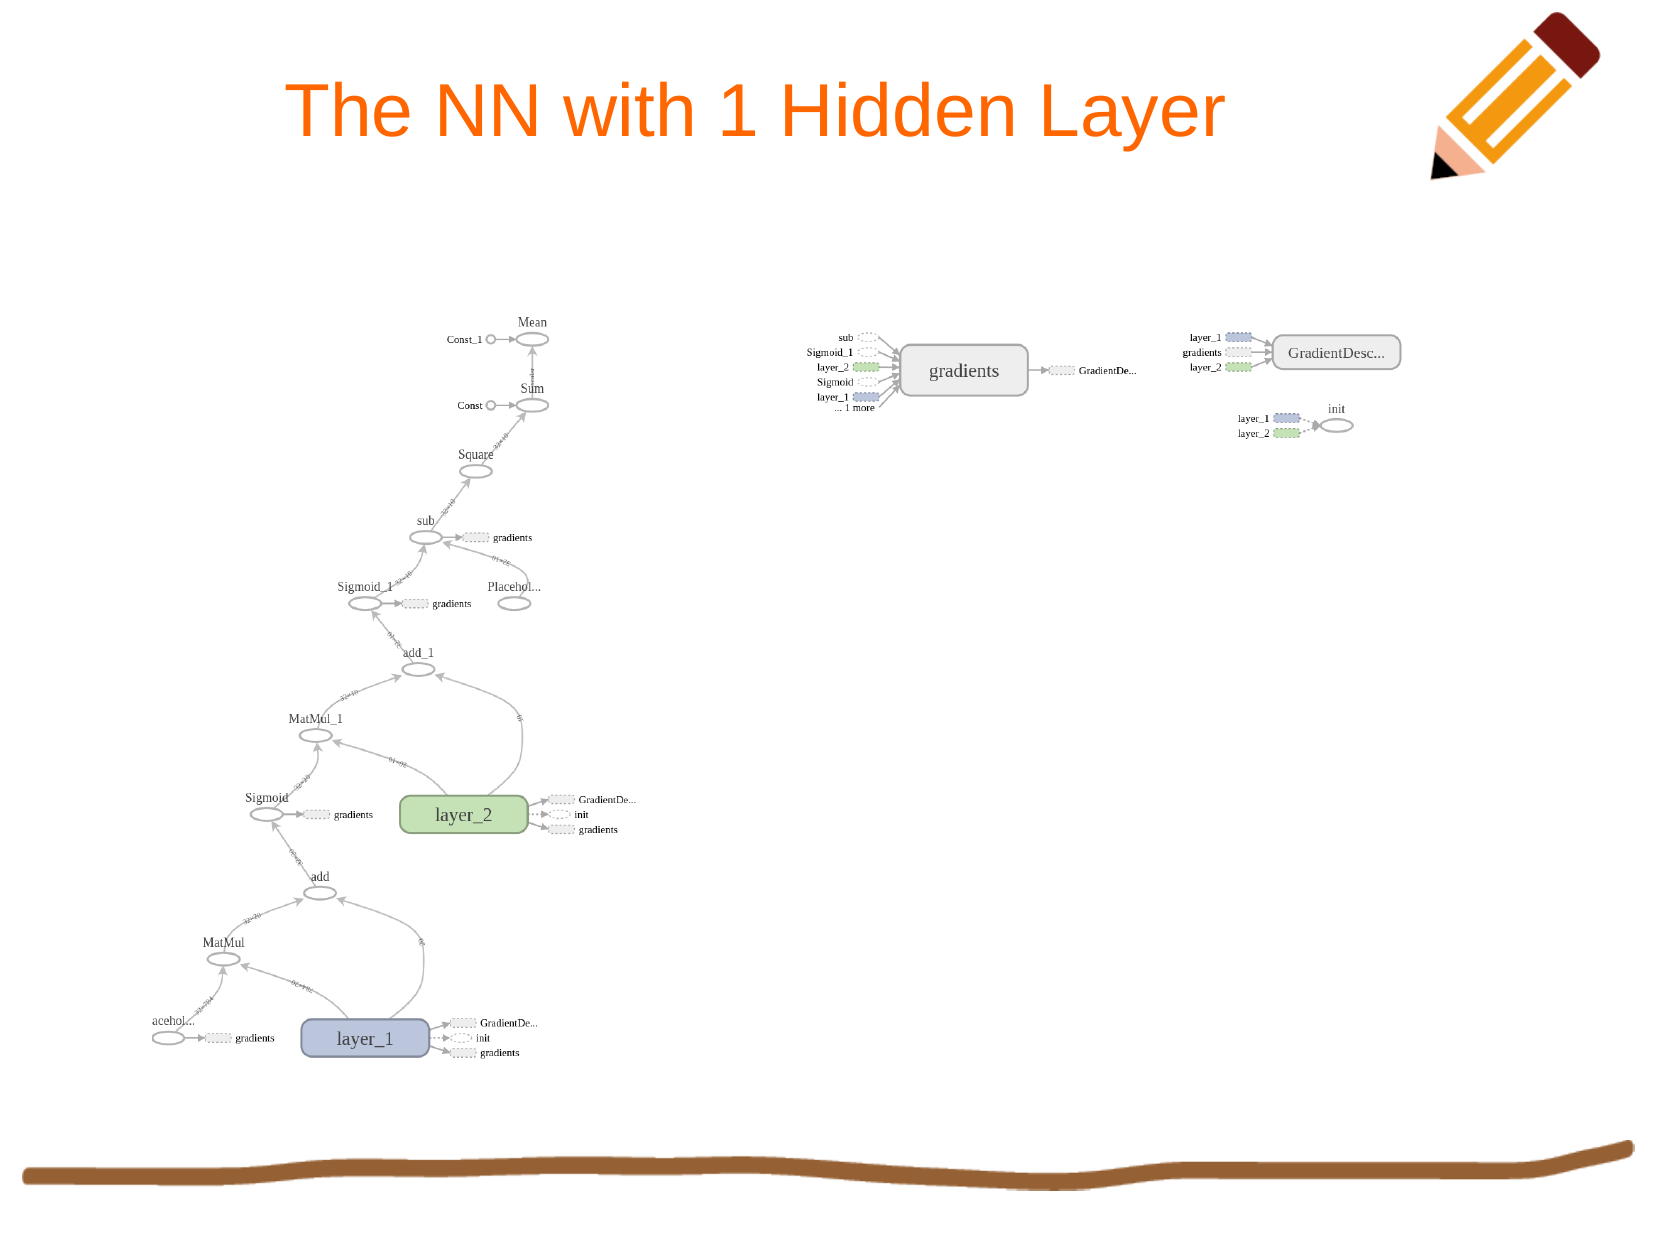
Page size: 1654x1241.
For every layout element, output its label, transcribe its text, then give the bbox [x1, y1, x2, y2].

picture [22, 1140, 1635, 1191]
picture [1430, 12, 1601, 181]
title The NN with 1 Hidden Layer [82, 49, 1430, 172]
picture [152, 290, 1501, 1122]
